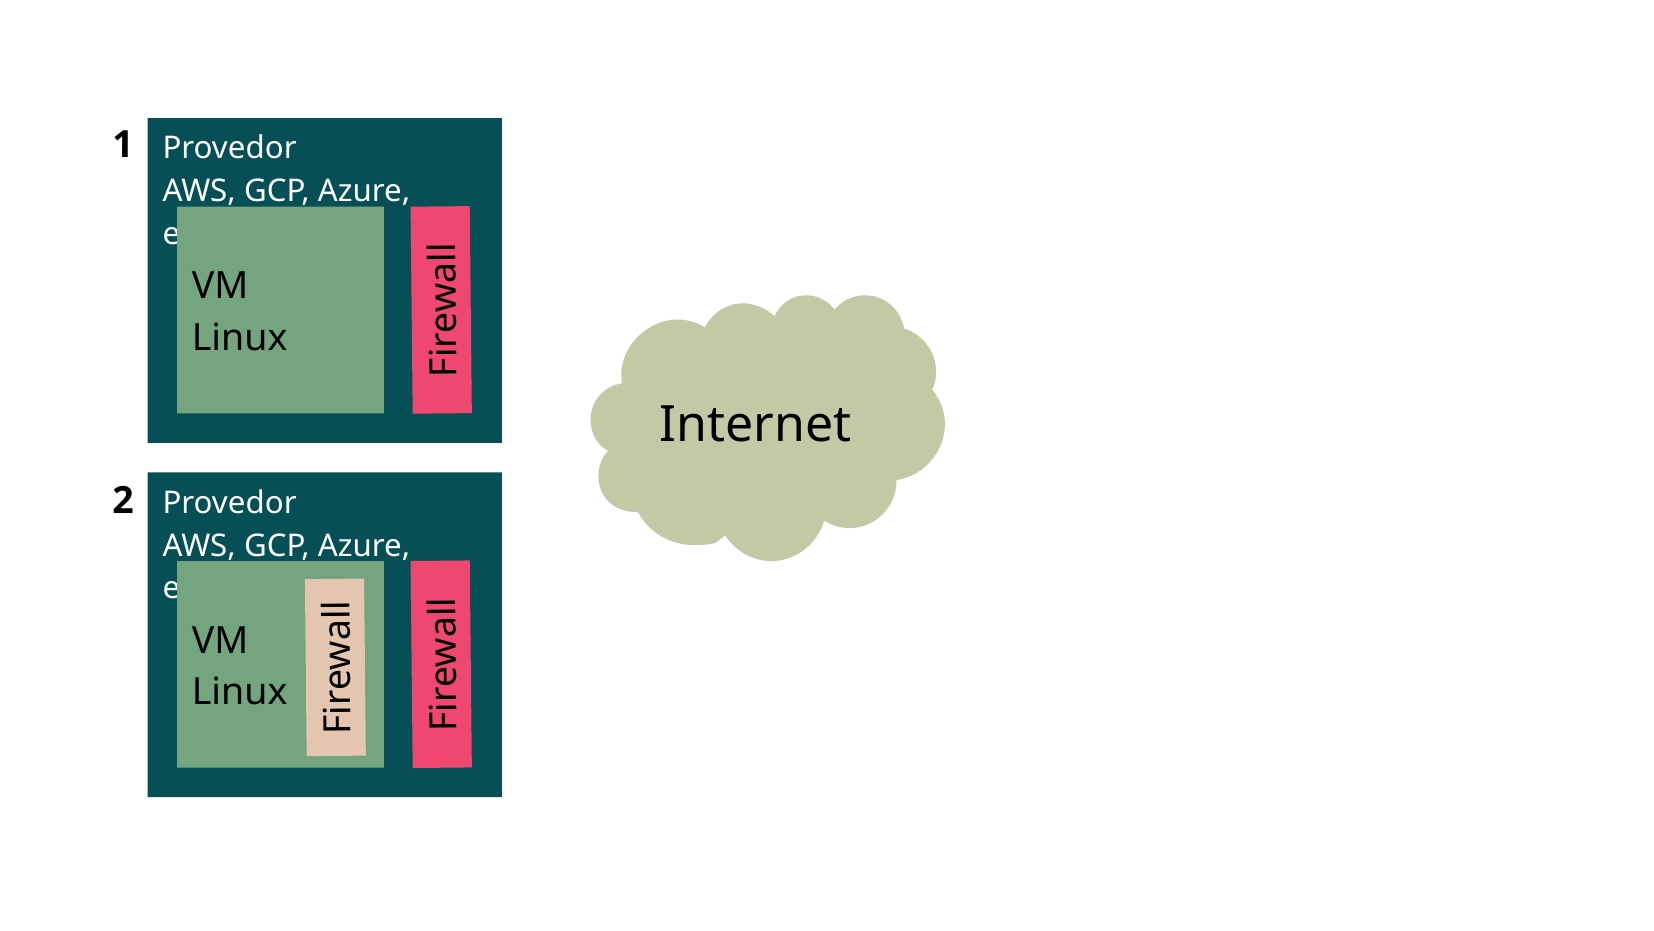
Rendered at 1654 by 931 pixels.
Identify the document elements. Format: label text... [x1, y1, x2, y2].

text_box Internet [590, 295, 945, 562]
text_box Firewall [410, 206, 472, 414]
text_box VM Linux [177, 561, 384, 768]
text_box Provedor AWS, GCP, Azure, etc... [147, 472, 502, 798]
text_box 2 [97, 466, 136, 528]
text_box Firewall [304, 578, 366, 757]
text_box Provedor AWS, GCP, Azure, etc... [147, 118, 502, 443]
text_box Firewall [410, 560, 472, 769]
text_box 1 [97, 109, 136, 172]
text_box VM Linux [177, 206, 384, 414]
